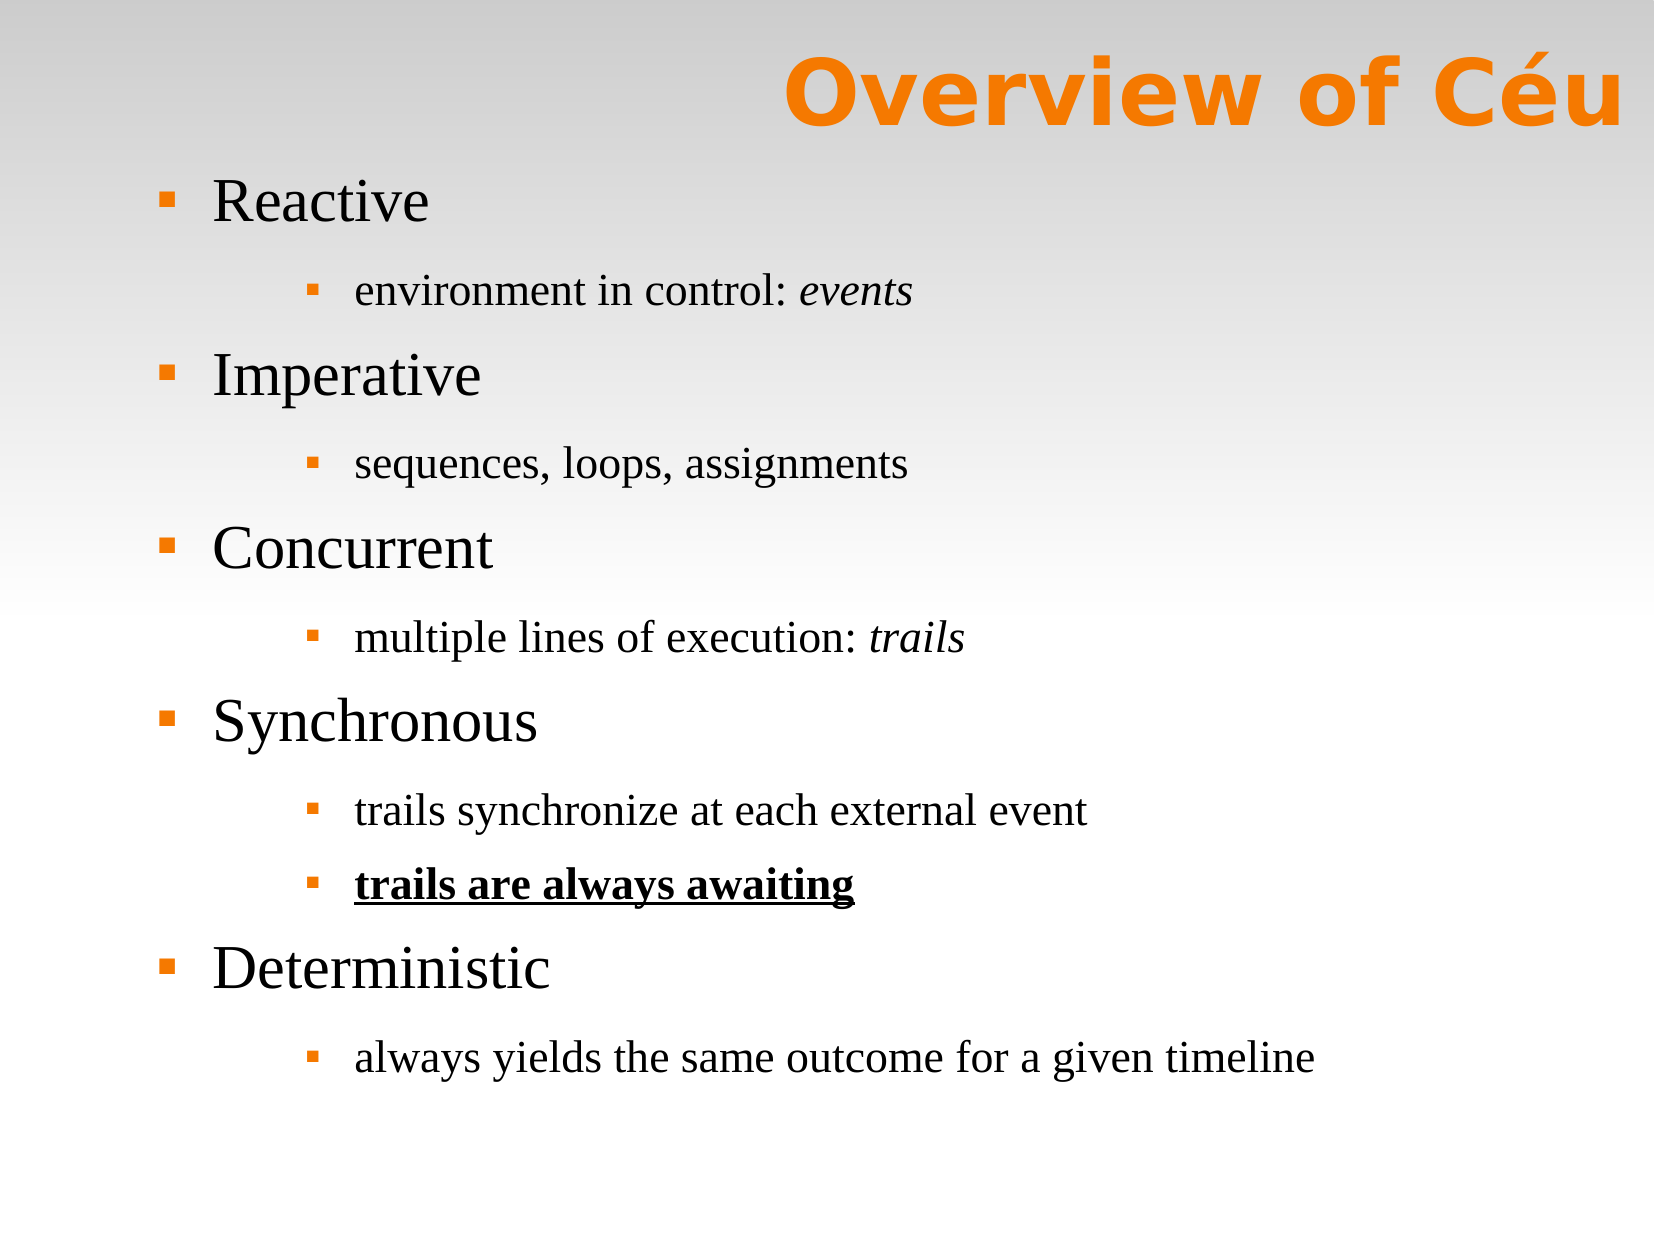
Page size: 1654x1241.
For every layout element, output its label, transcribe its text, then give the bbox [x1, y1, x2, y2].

title Overview of Céu [460, 0, 1654, 198]
list Reactive environment in control: events Imperative sequences, loops, assignments Concurrent multiple lines of execution: trails Synchronous trails synchronize at each external event trails are always awaiting Deterministic always yields the same outcome for a given timeline [70, 166, 1559, 1221]
